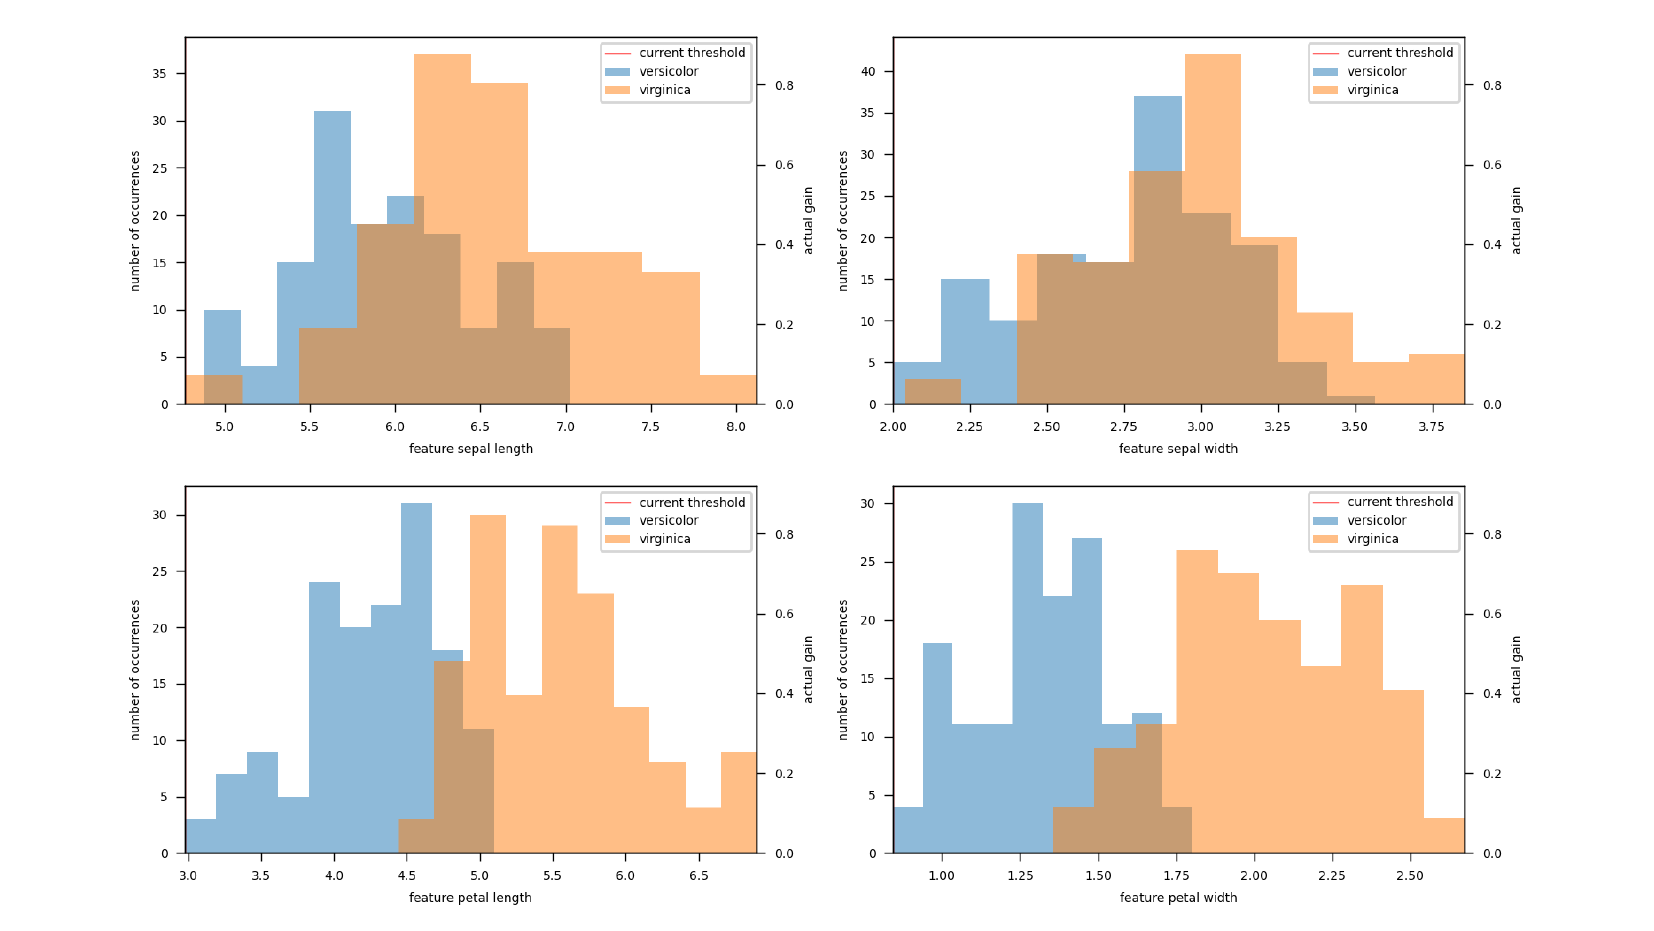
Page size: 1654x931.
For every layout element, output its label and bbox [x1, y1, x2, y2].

picture [118, 472, 1535, 914]
picture [118, 23, 1535, 466]
